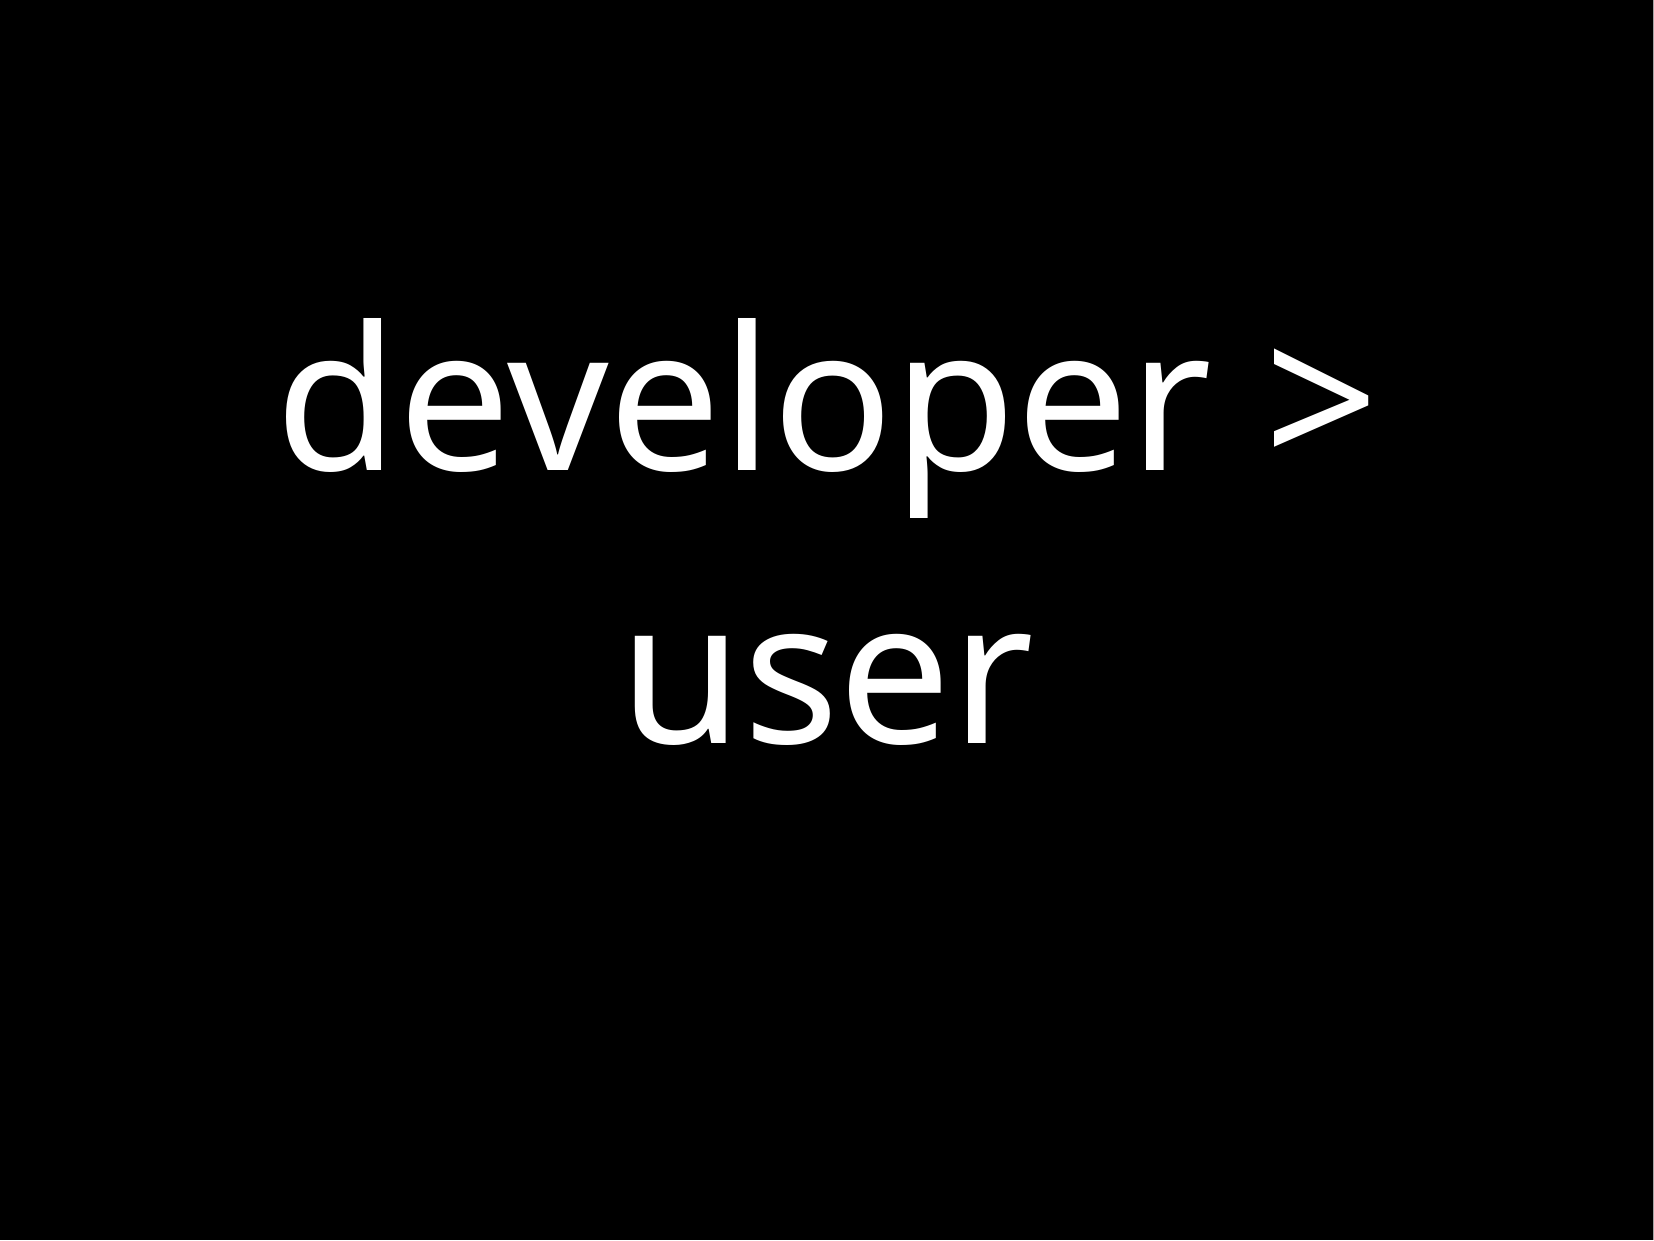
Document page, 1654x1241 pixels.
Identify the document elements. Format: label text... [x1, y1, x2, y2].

subtitle developer > user [82, 49, 1571, 1010]
